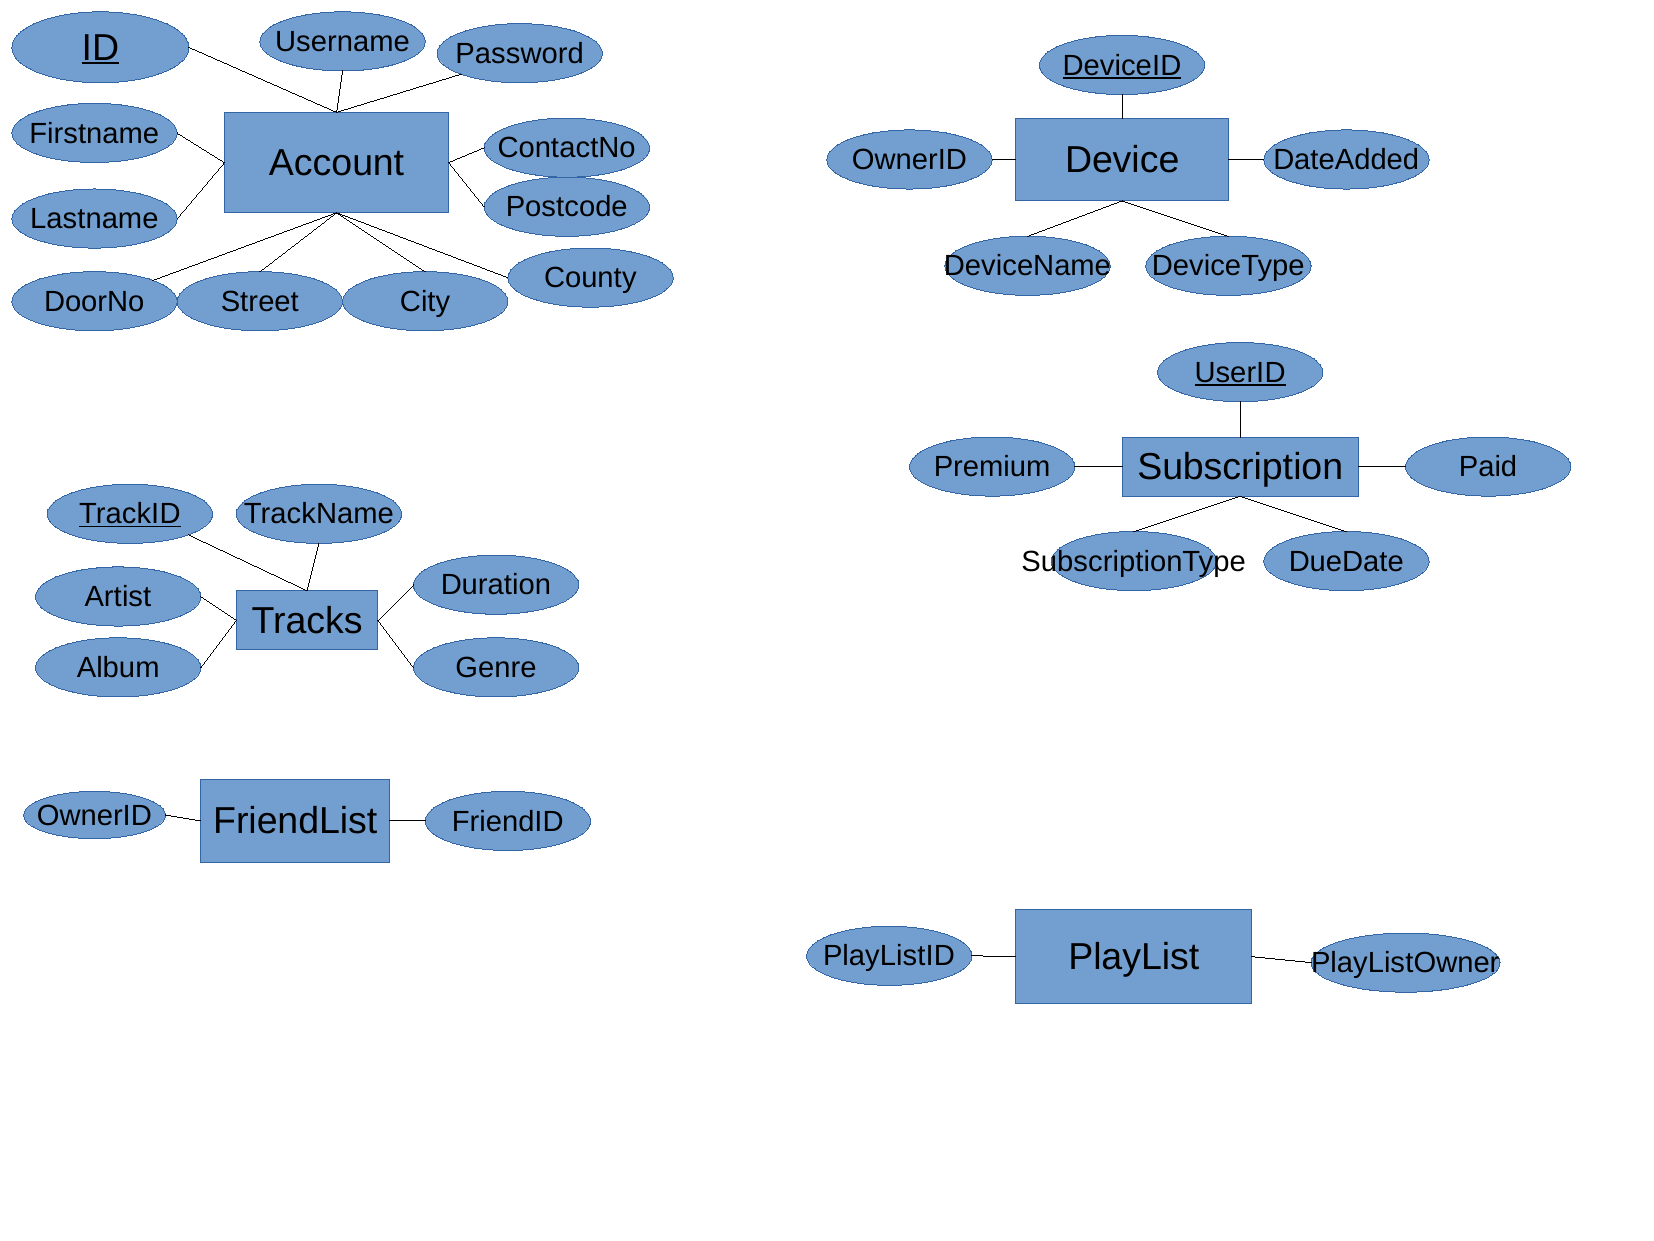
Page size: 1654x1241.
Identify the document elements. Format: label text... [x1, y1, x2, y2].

text_box Paid [1405, 437, 1571, 497]
text_box FriendList [200, 779, 390, 863]
text_box TrackID [47, 484, 213, 544]
text_box DeviceName [949, 236, 1111, 296]
text_box County [507, 248, 674, 308]
text_box DateAdded [1263, 129, 1430, 190]
text_box ID [11, 11, 189, 83]
text_box Lastname [11, 188, 178, 249]
text_box Postcode [484, 177, 650, 237]
text_box PlayList [1015, 909, 1252, 1004]
text_box Album [35, 637, 201, 697]
text_box SubscriptionType [1052, 531, 1216, 591]
text_box DueDate [1263, 531, 1430, 591]
text_box Device [1015, 118, 1229, 201]
text_box Tracks [236, 590, 378, 650]
text_box Username [259, 11, 426, 71]
text_box PlayListID [806, 926, 972, 986]
text_box DeviceID [1039, 35, 1205, 95]
text_box ContactNo [484, 118, 650, 178]
text_box Subscription [1122, 437, 1359, 497]
text_box UserID [1157, 342, 1323, 402]
text_box PlayListOwner [1315, 933, 1501, 993]
text_box Street [177, 271, 343, 331]
text_box OwnerID [826, 129, 993, 190]
text_box Password [437, 23, 603, 83]
text_box City [342, 271, 508, 331]
text_box Firstname [11, 103, 178, 163]
text_box TrackName [236, 484, 402, 544]
text_box DeviceType [1145, 236, 1312, 296]
text_box Artist [35, 566, 201, 627]
text_box Account [224, 112, 449, 213]
text_box OwnerID [23, 791, 166, 839]
text_box DoorNo [11, 271, 177, 331]
text_box Duration [413, 555, 579, 615]
text_box Premium [909, 437, 1075, 497]
text_box FriendID [425, 791, 591, 851]
text_box Genre [413, 637, 579, 697]
